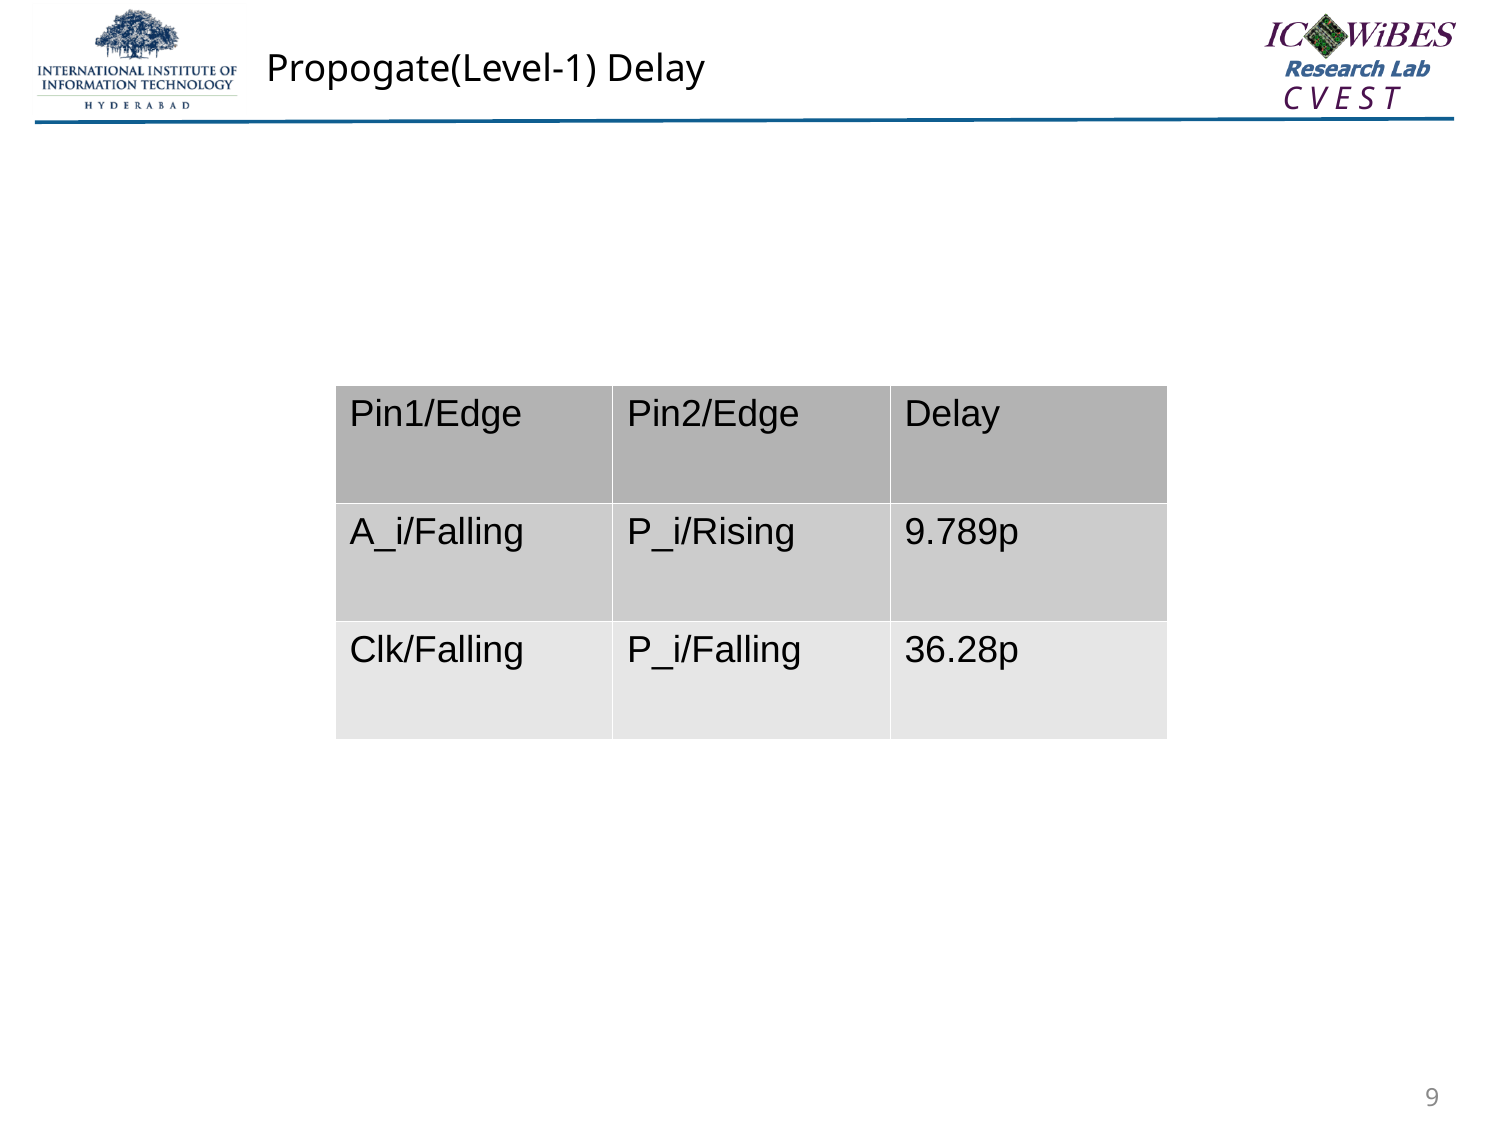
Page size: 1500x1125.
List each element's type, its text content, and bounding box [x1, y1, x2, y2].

table_header Delay [891, 386, 1167, 503]
table_cell 36.28p [891, 622, 1167, 739]
table_cell P_i/Rising [613, 504, 890, 621]
picture [31, 2, 247, 115]
slide_number <number> [1329, 1074, 1455, 1123]
table_cell Clk/Falling [336, 622, 612, 739]
table_header Pin2/Edge [613, 386, 890, 503]
table_cell 9.789p [891, 504, 1167, 621]
table_header Pin1/Edge [336, 386, 612, 503]
table_cell P_i/Falling [613, 622, 890, 739]
title Propogate(Level-1) Delay [251, 23, 1195, 110]
table_cell A_i/Falling [336, 504, 612, 621]
picture [1261, 12, 1458, 82]
